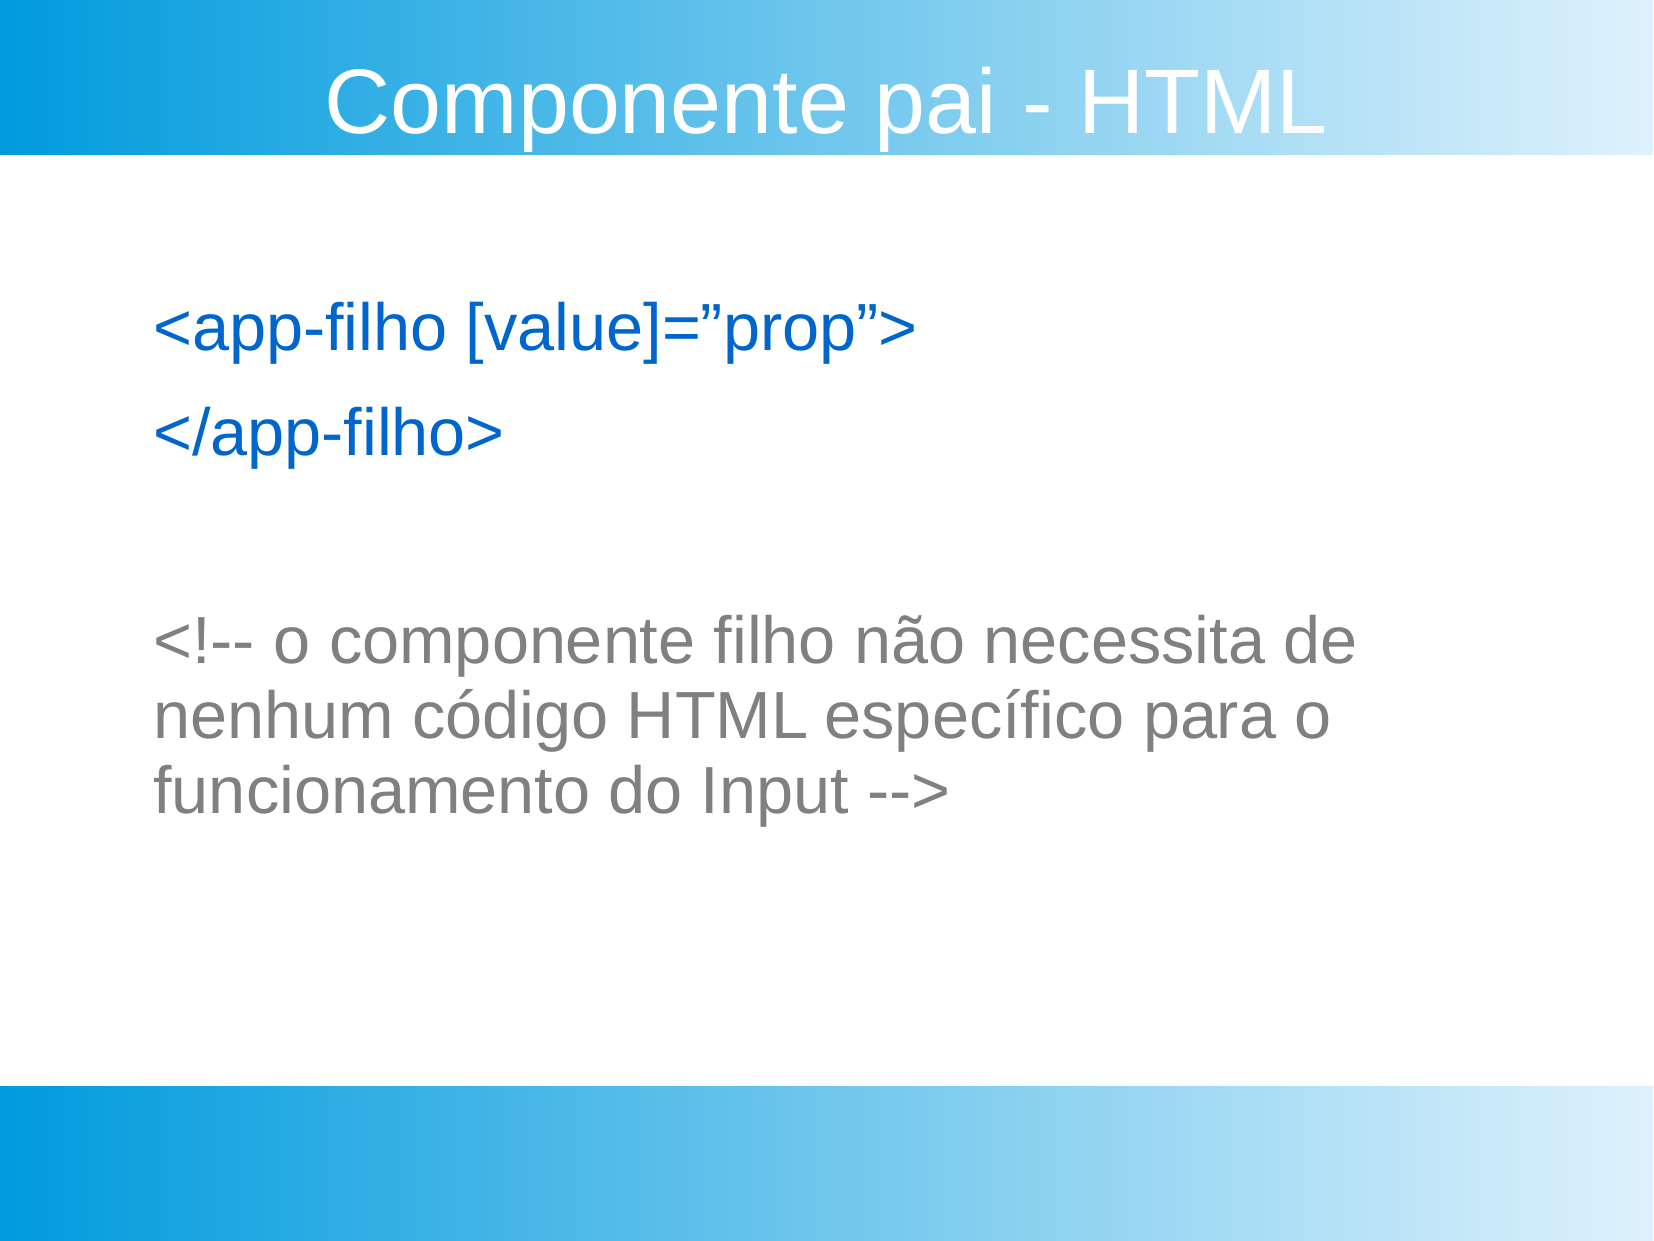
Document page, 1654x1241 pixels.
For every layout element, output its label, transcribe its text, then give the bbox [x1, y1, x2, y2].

list <app-filho [value]=”prop”> </app-filho> <!-- o componente filho não necessita de nenhum código HTML específico para o funcionamento do Input --> [82, 290, 1571, 1010]
title Componente pai - HTML [82, 49, 1571, 155]
